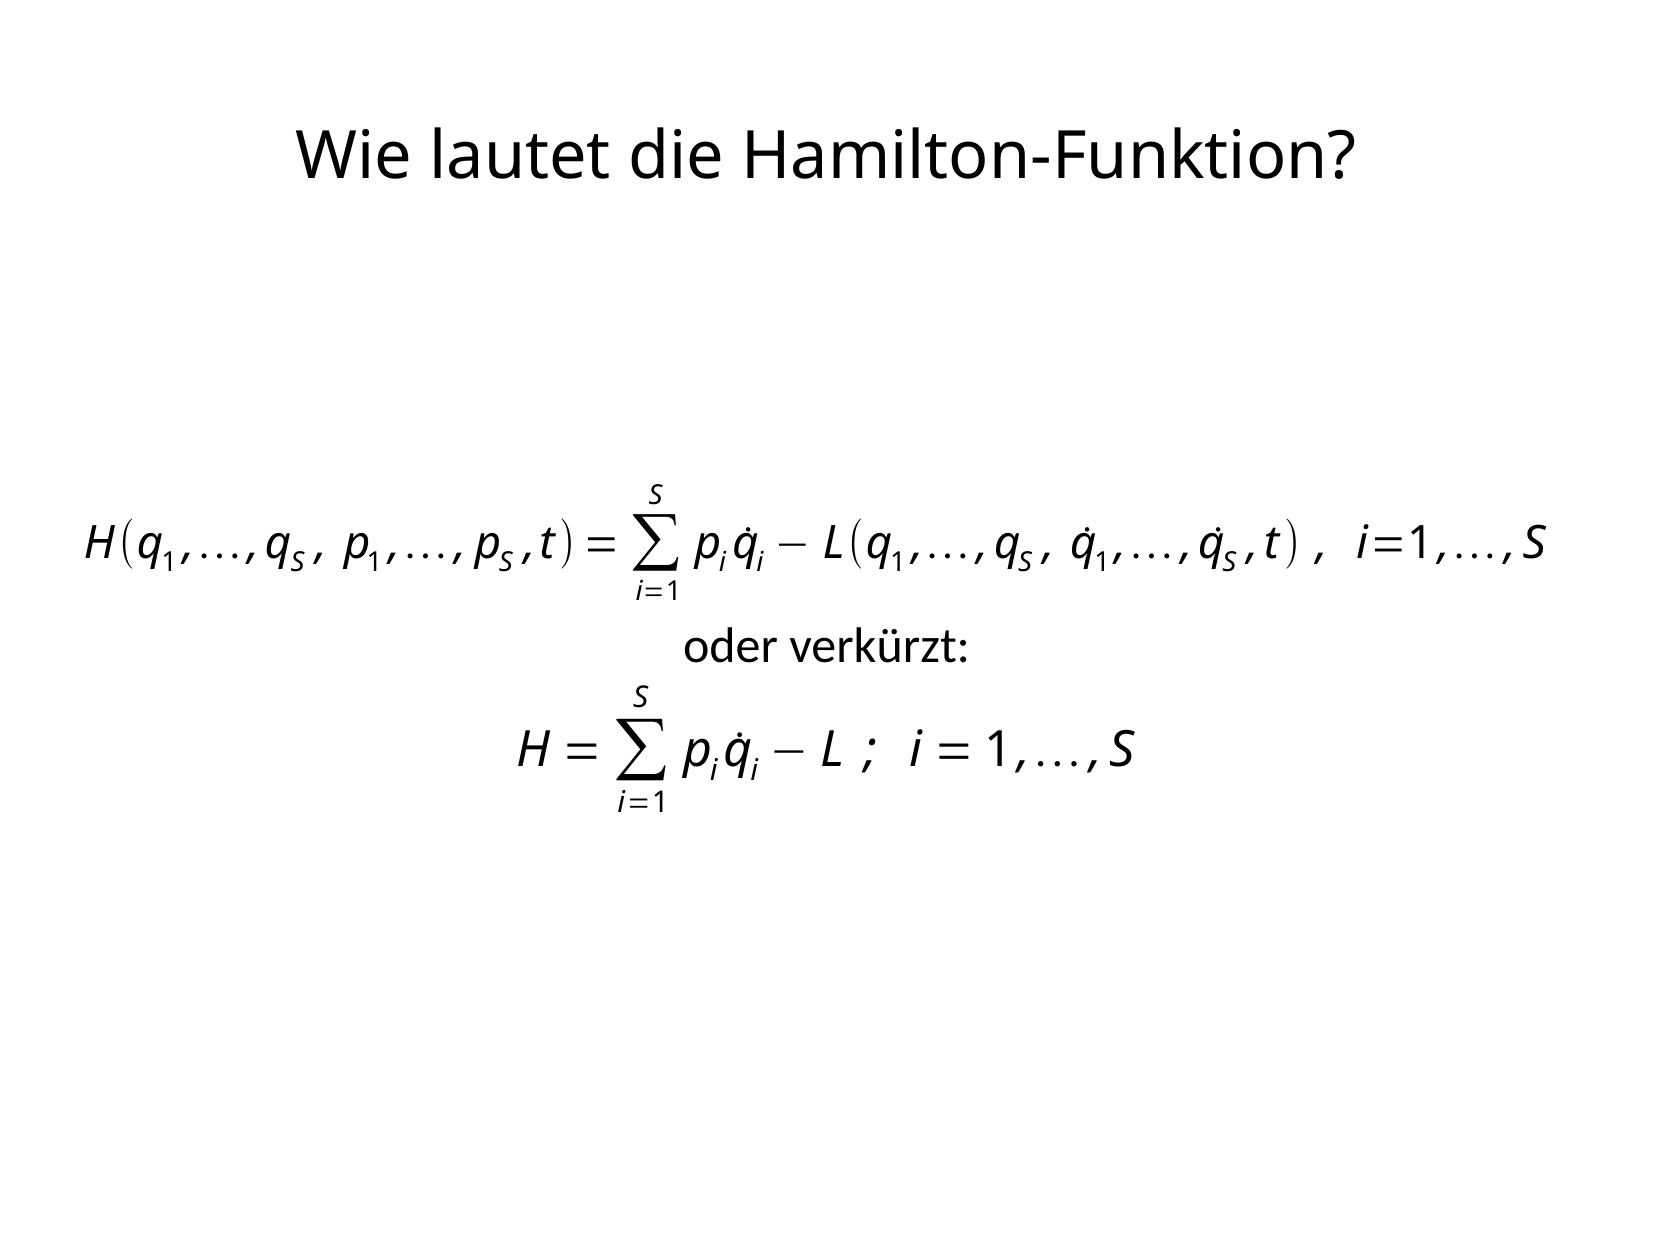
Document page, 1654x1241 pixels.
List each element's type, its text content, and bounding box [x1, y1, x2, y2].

chart [509, 679, 1144, 821]
subtitle oder verkürzt: [82, 290, 1571, 1010]
chart [77, 478, 1555, 609]
title Wie lautet die Hamilton-Funktion? [82, 49, 1571, 257]
